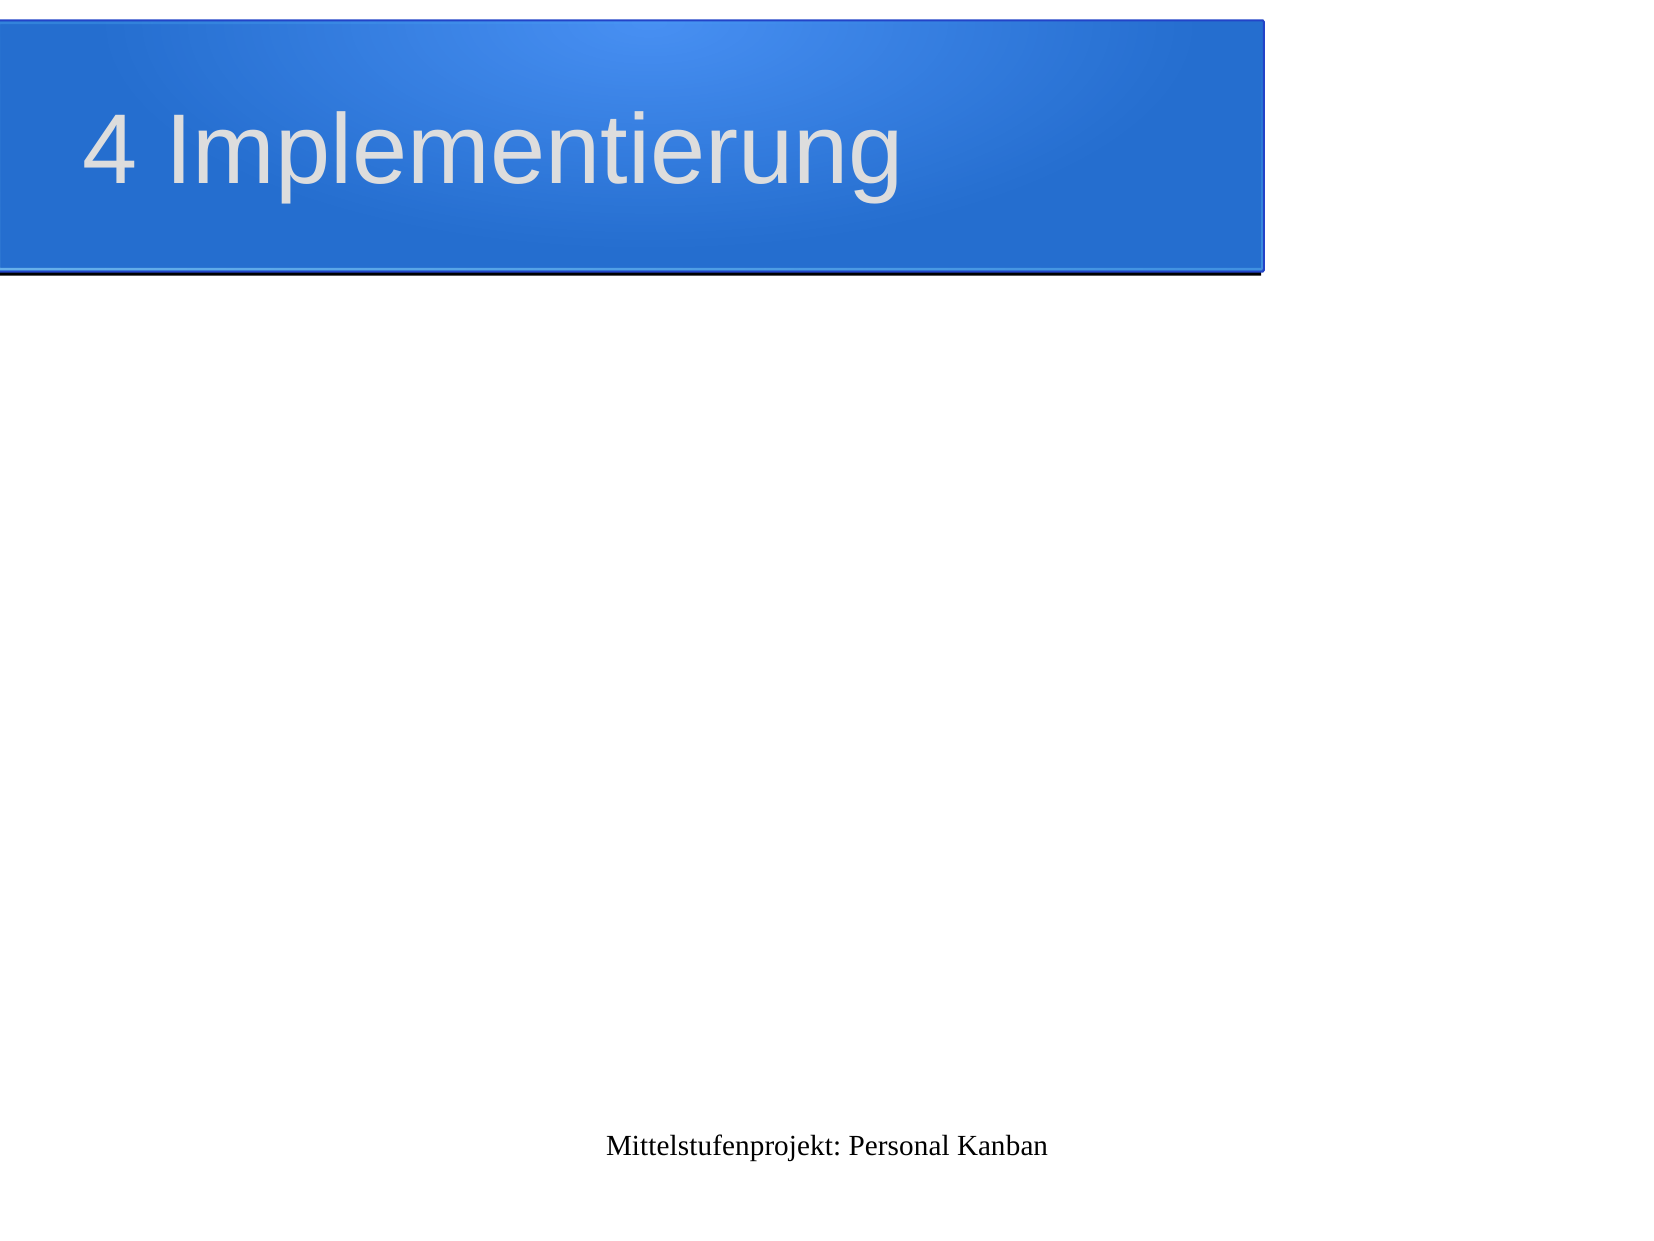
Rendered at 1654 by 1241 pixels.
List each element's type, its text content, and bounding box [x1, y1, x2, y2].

title 4 Implementierung [82, 47, 1235, 252]
